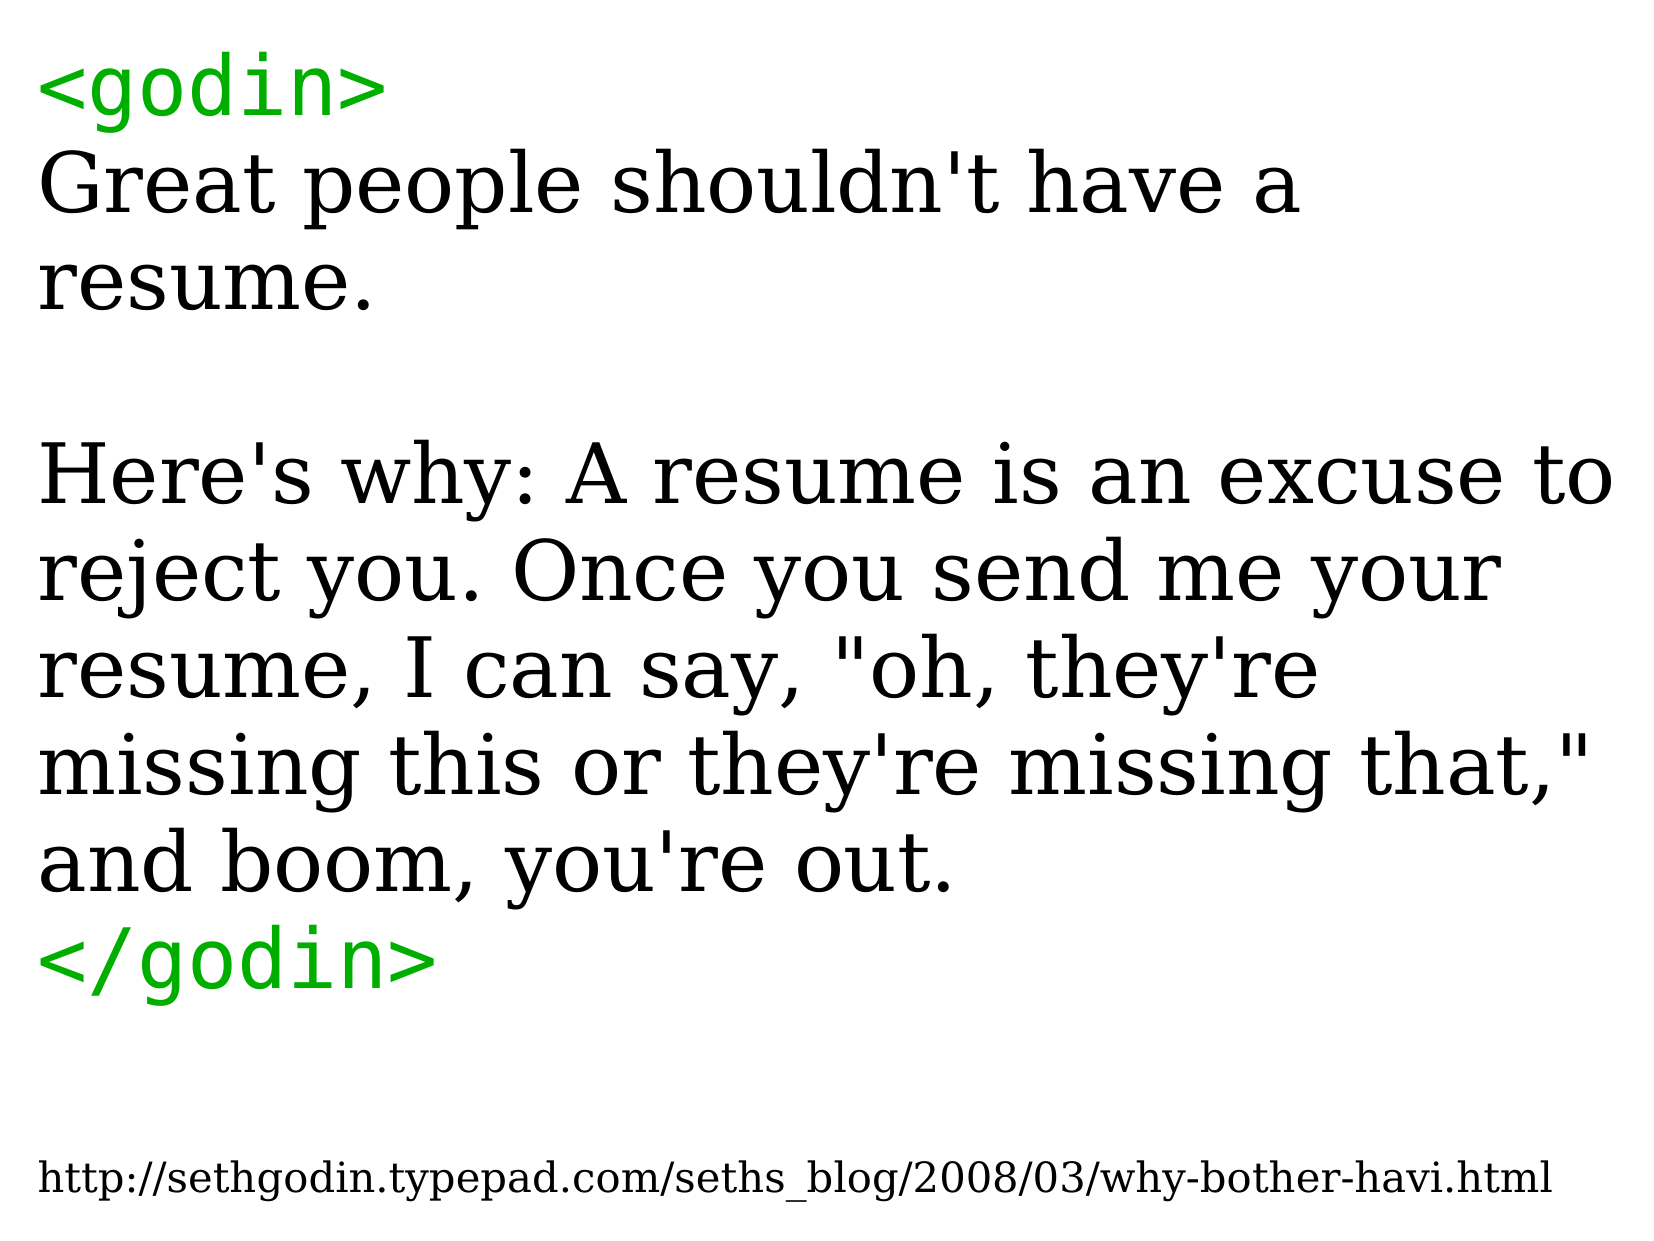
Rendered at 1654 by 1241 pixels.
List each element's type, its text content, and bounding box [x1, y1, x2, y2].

subtitle <godin> Great people shouldn't have a resume. Here's why: A resume is an excuse to reject you. Once you send me your resume, I can say, "oh, they're missing this or they're missing that," and boom, you're out. </godin> http://sethgodin.typepad.com/seths_blog/2008/03/why-bother-havi.html [37, 0, 1654, 1241]
